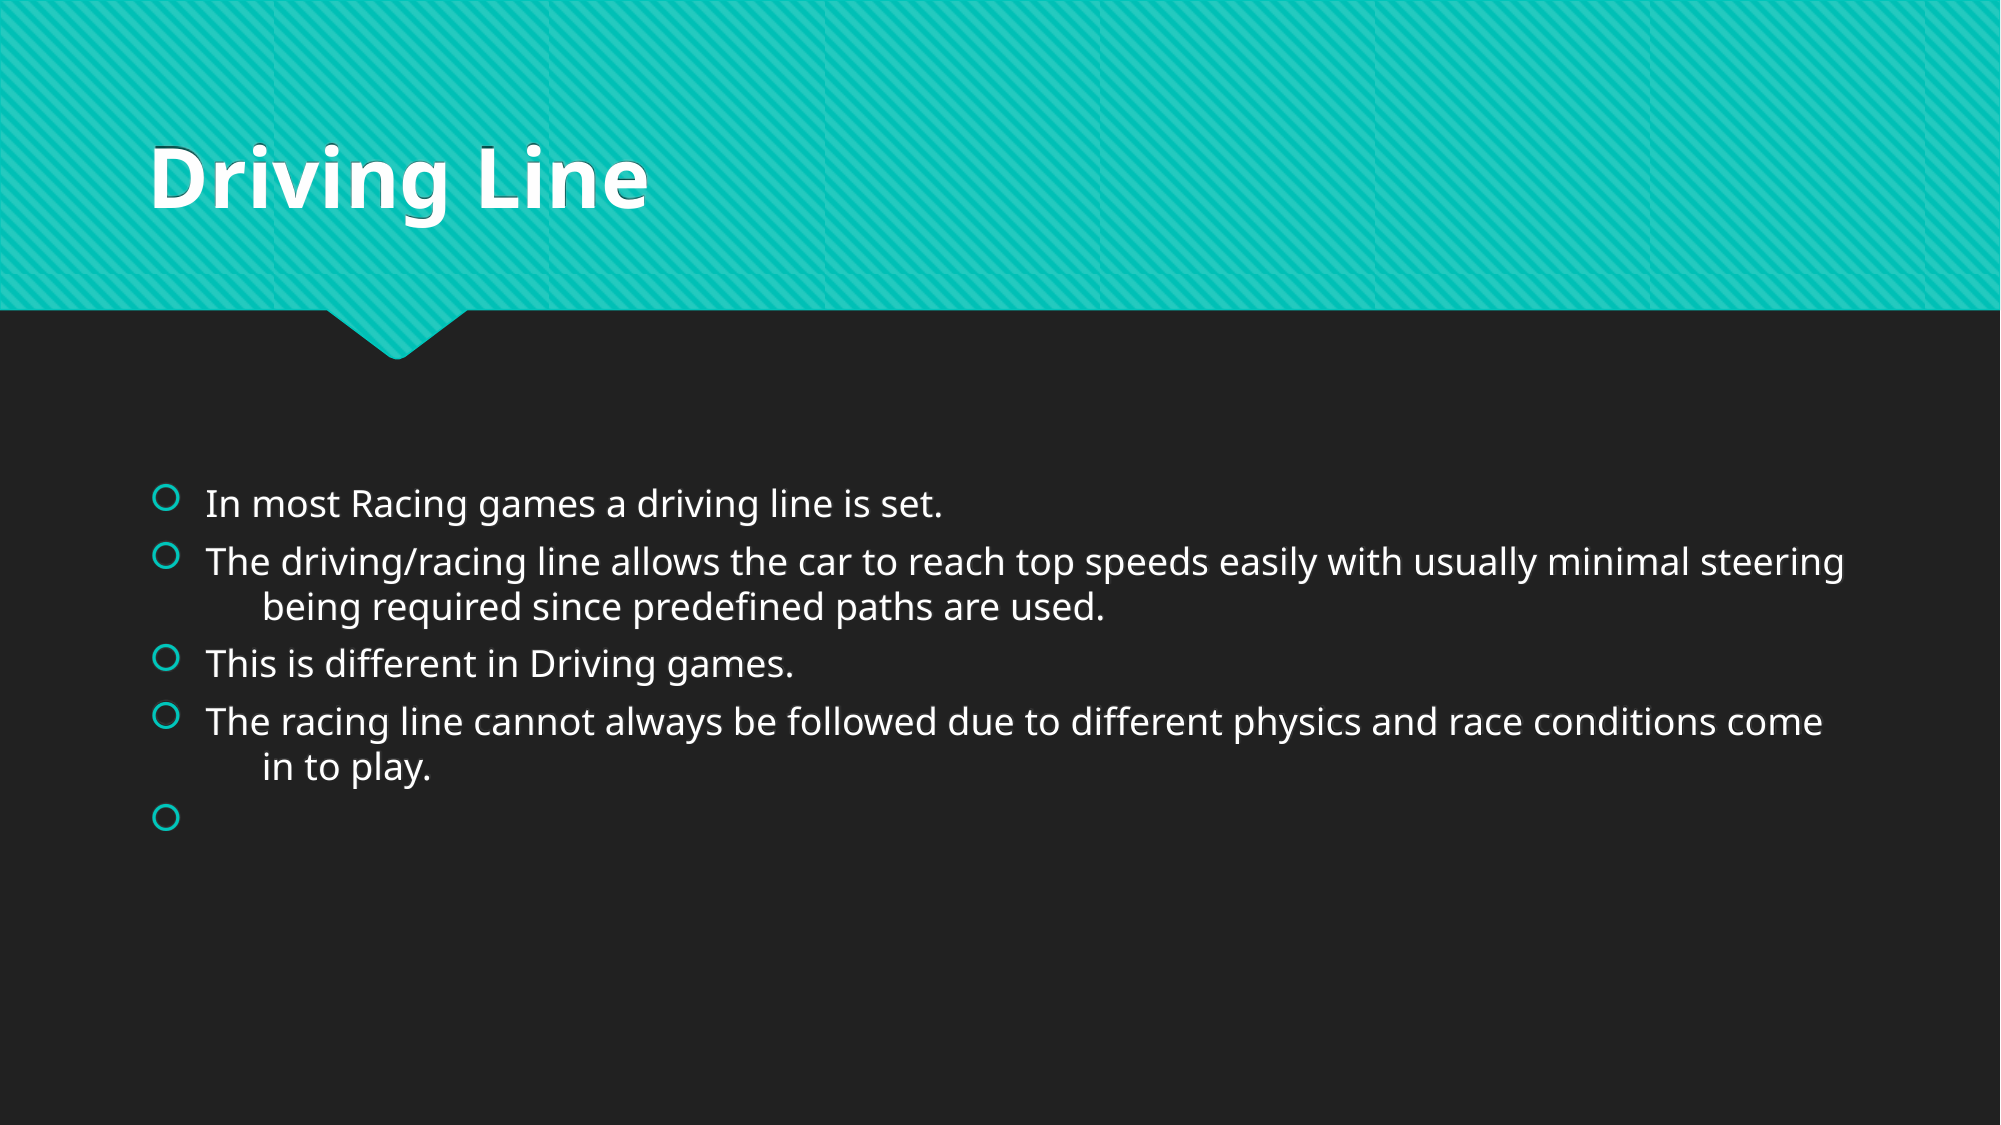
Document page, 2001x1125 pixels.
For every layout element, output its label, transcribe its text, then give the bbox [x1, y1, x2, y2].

list In most Racing games a driving line is set. The driving/racing line allows the car to reach top speeds easily with usually minimal steering being required since predefined paths are used. This is different in Driving games. The racing line cannot always be followed due to different physics and race conditions come in to play. [134, 364, 1866, 962]
title Driving Line [132, 73, 1868, 233]
